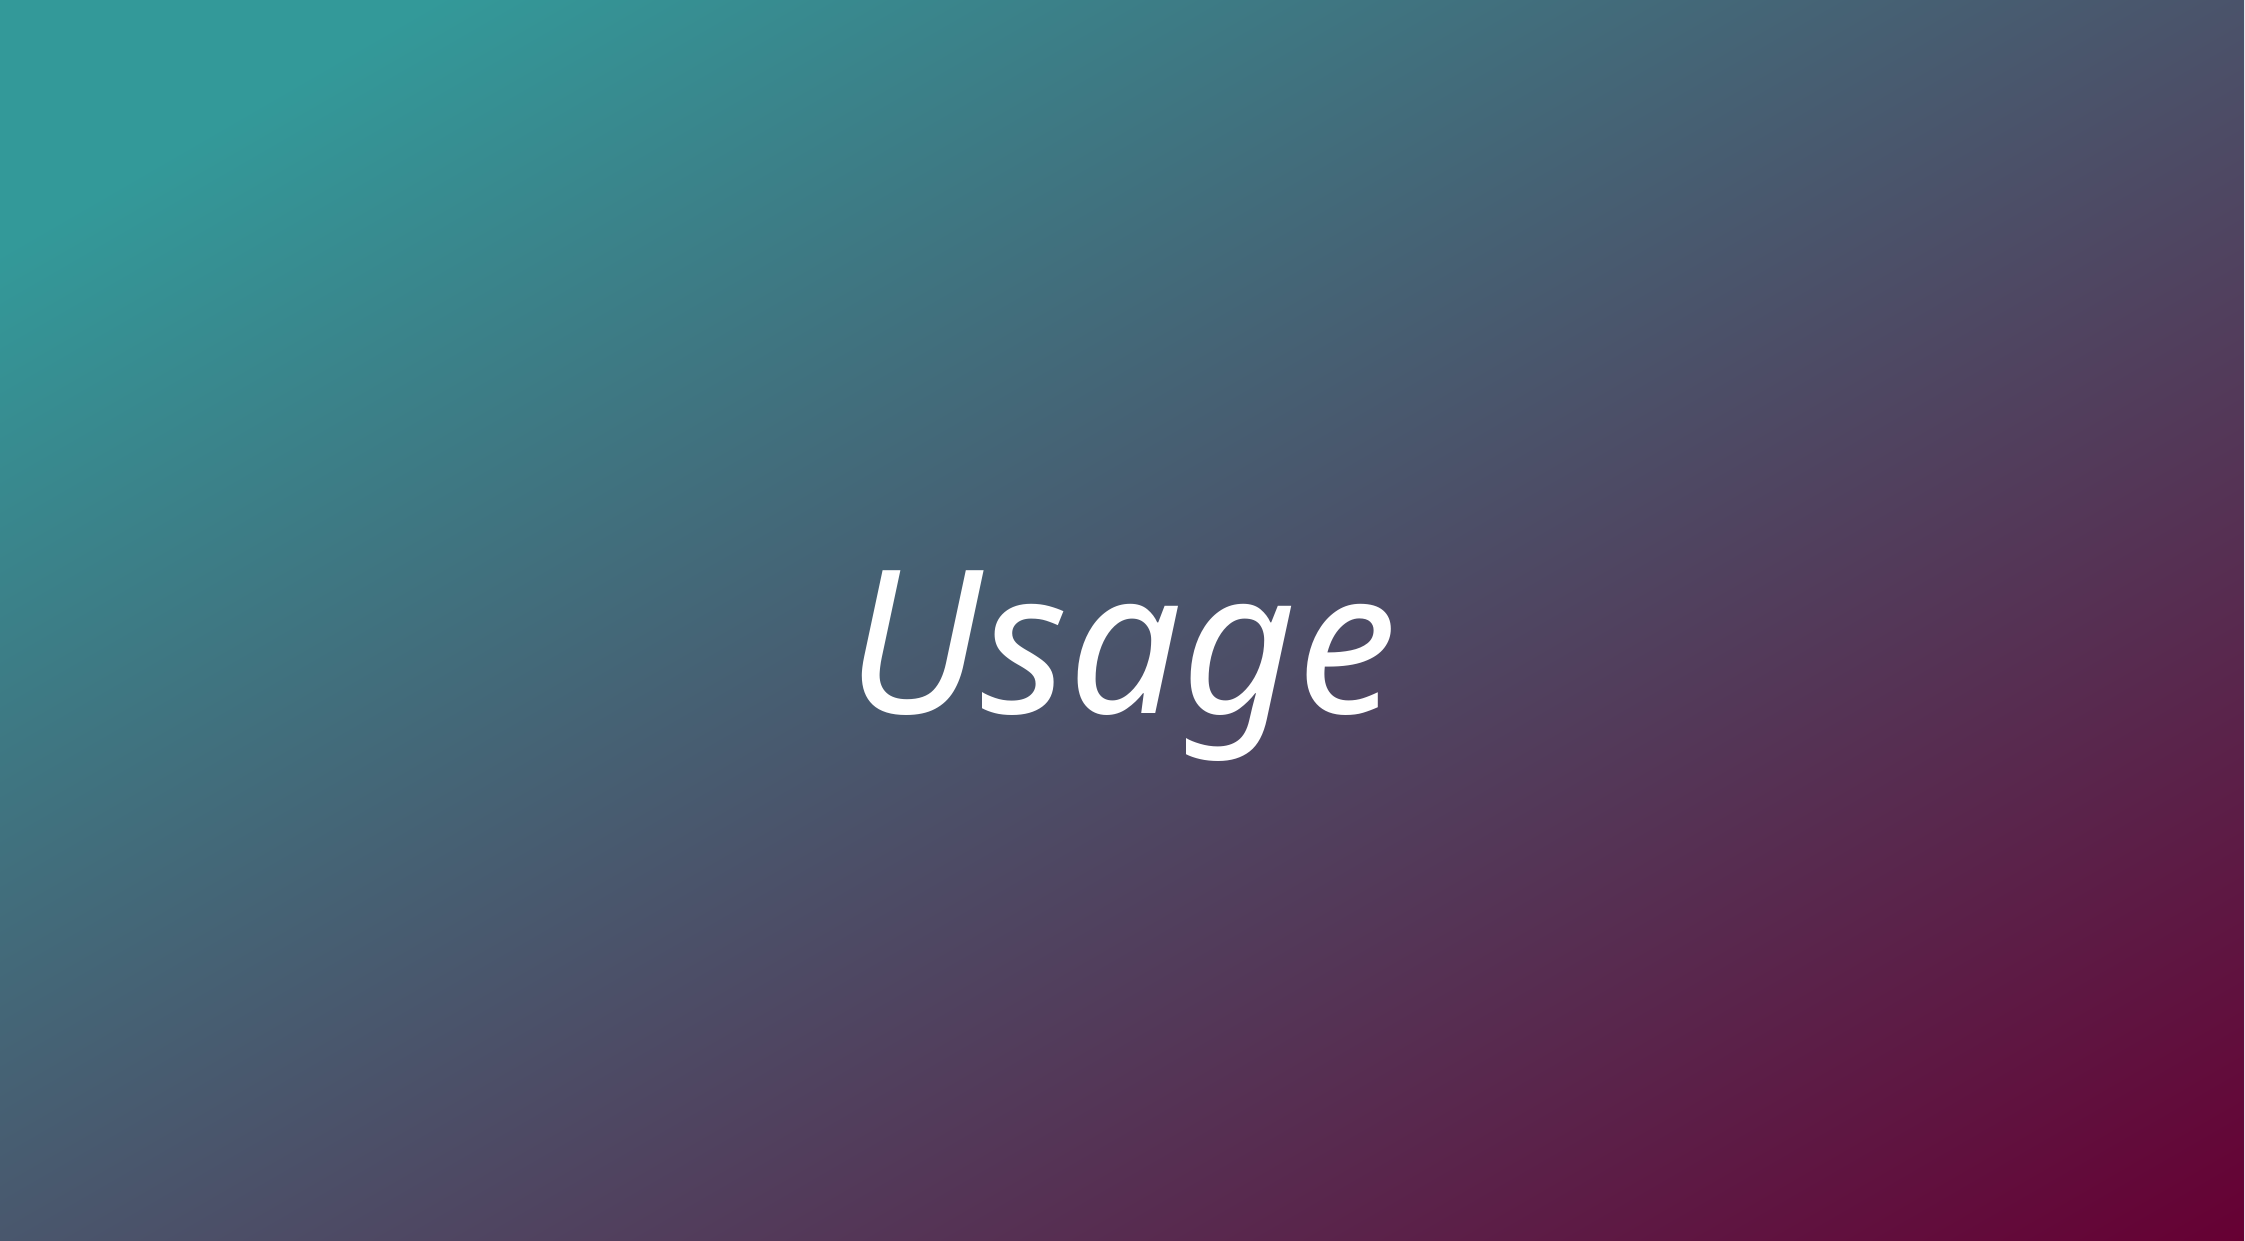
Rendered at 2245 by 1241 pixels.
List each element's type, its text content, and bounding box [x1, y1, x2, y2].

text_box Usage [814, 492, 1430, 748]
